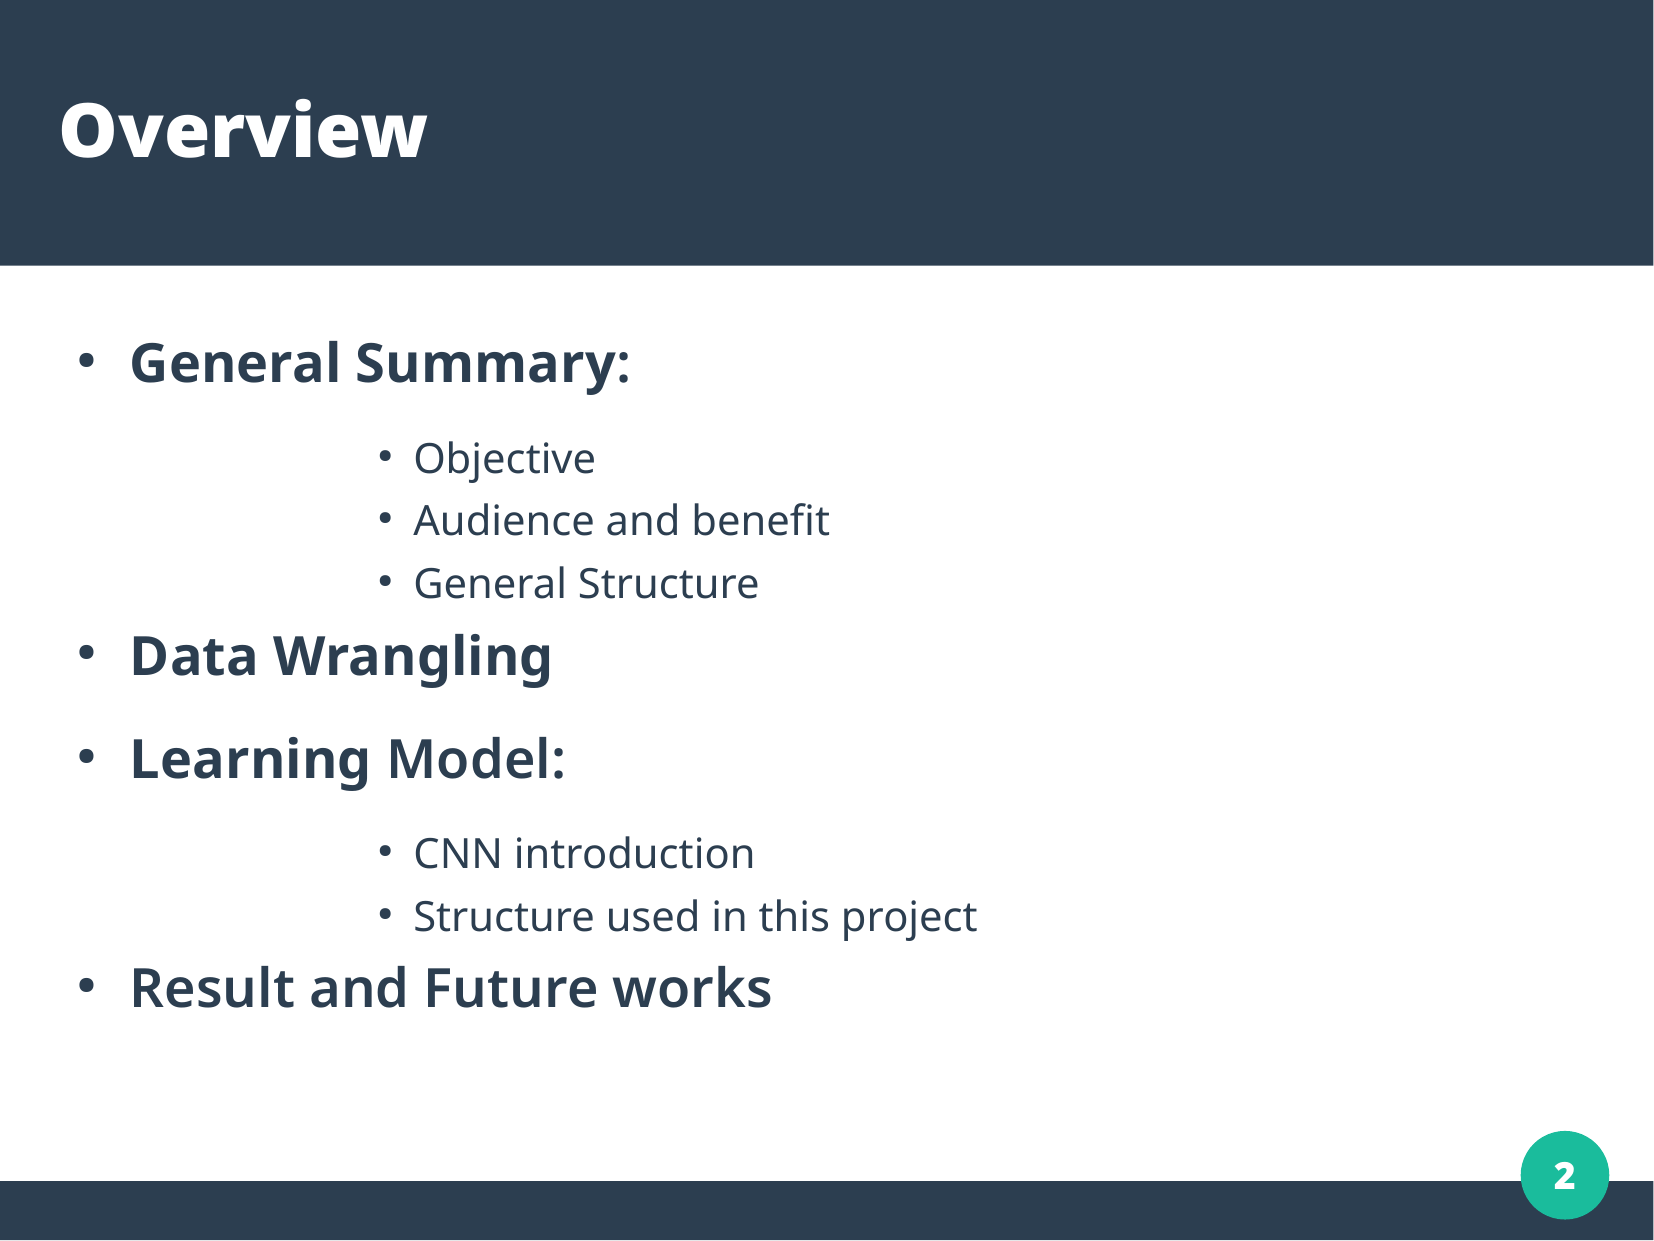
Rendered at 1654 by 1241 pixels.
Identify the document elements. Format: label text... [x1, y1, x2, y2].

title Overview [59, 49, 1595, 207]
list General Summary: Objective Audience and benefit General Structure Data Wrangling Learning Model: CNN introduction Structure used in this project Result and Future works [59, 324, 1595, 1152]
